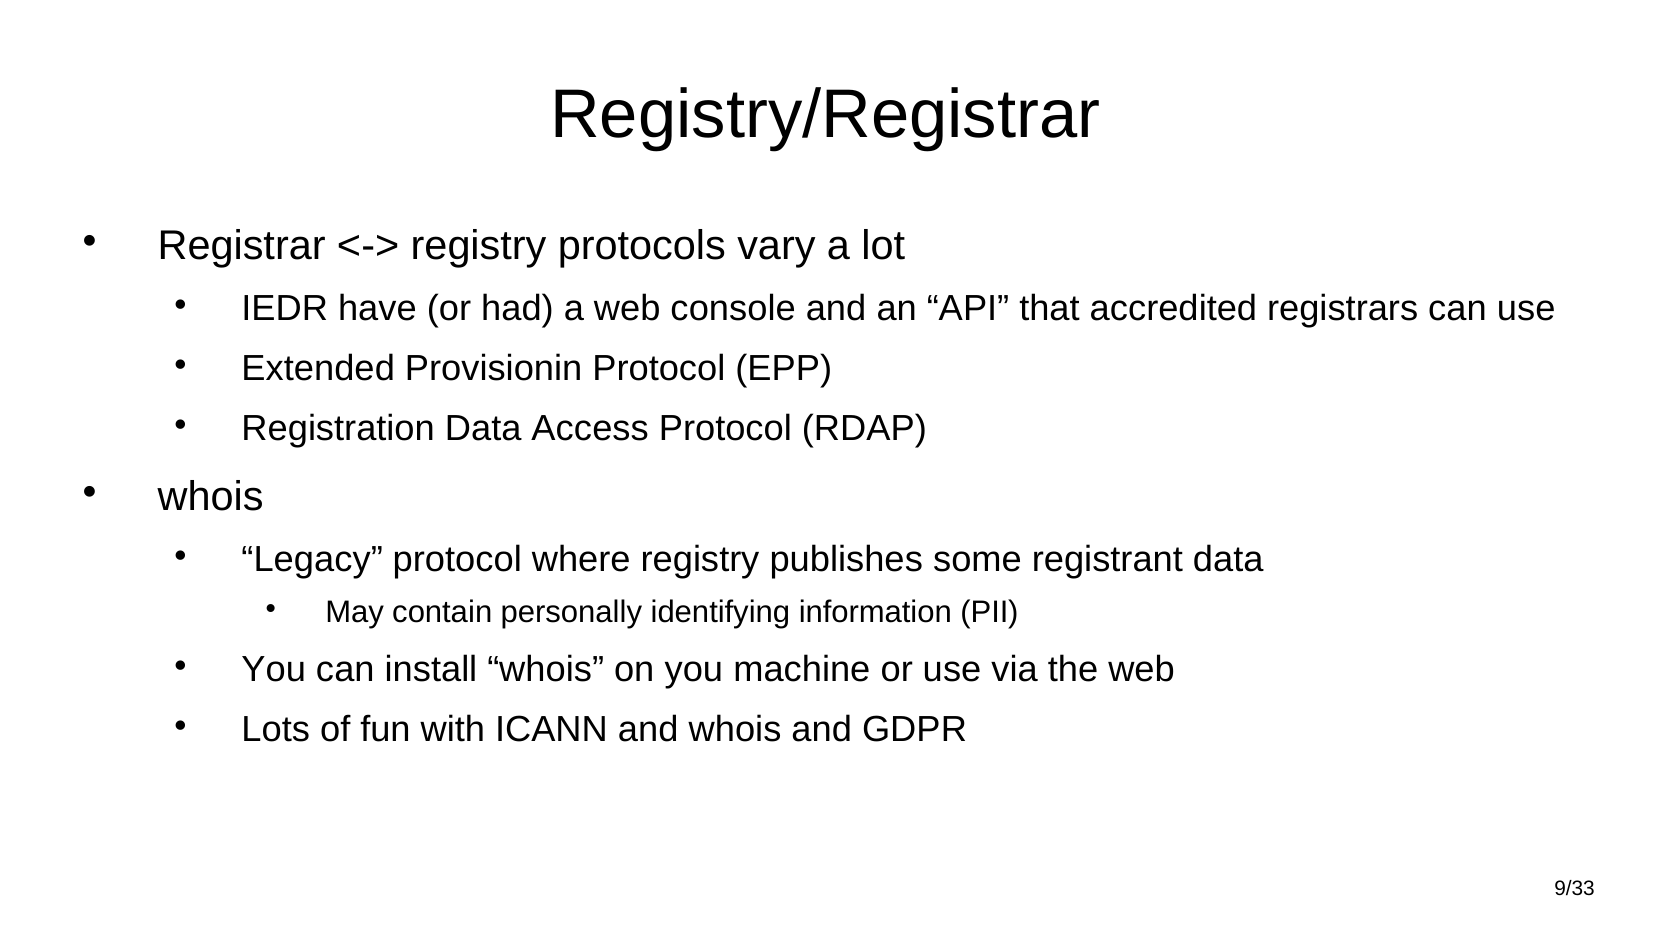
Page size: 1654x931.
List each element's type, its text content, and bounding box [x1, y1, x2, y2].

list Registrar <-> registry protocols vary a lot IEDR have (or had) a web console and an “API” that accredited registrars can use Extended Provisionin Protocol (EPP) Registration Data Access Protocol (RDAP) whois “Legacy” protocol where registry publishes some registrant data May contain personally identifying information (PII) You can install “whois” on you machine or use via the web Lots of fun with ICANN and whois and GDPR [82, 217, 1570, 757]
title Registry/Registrar [82, 37, 1570, 192]
